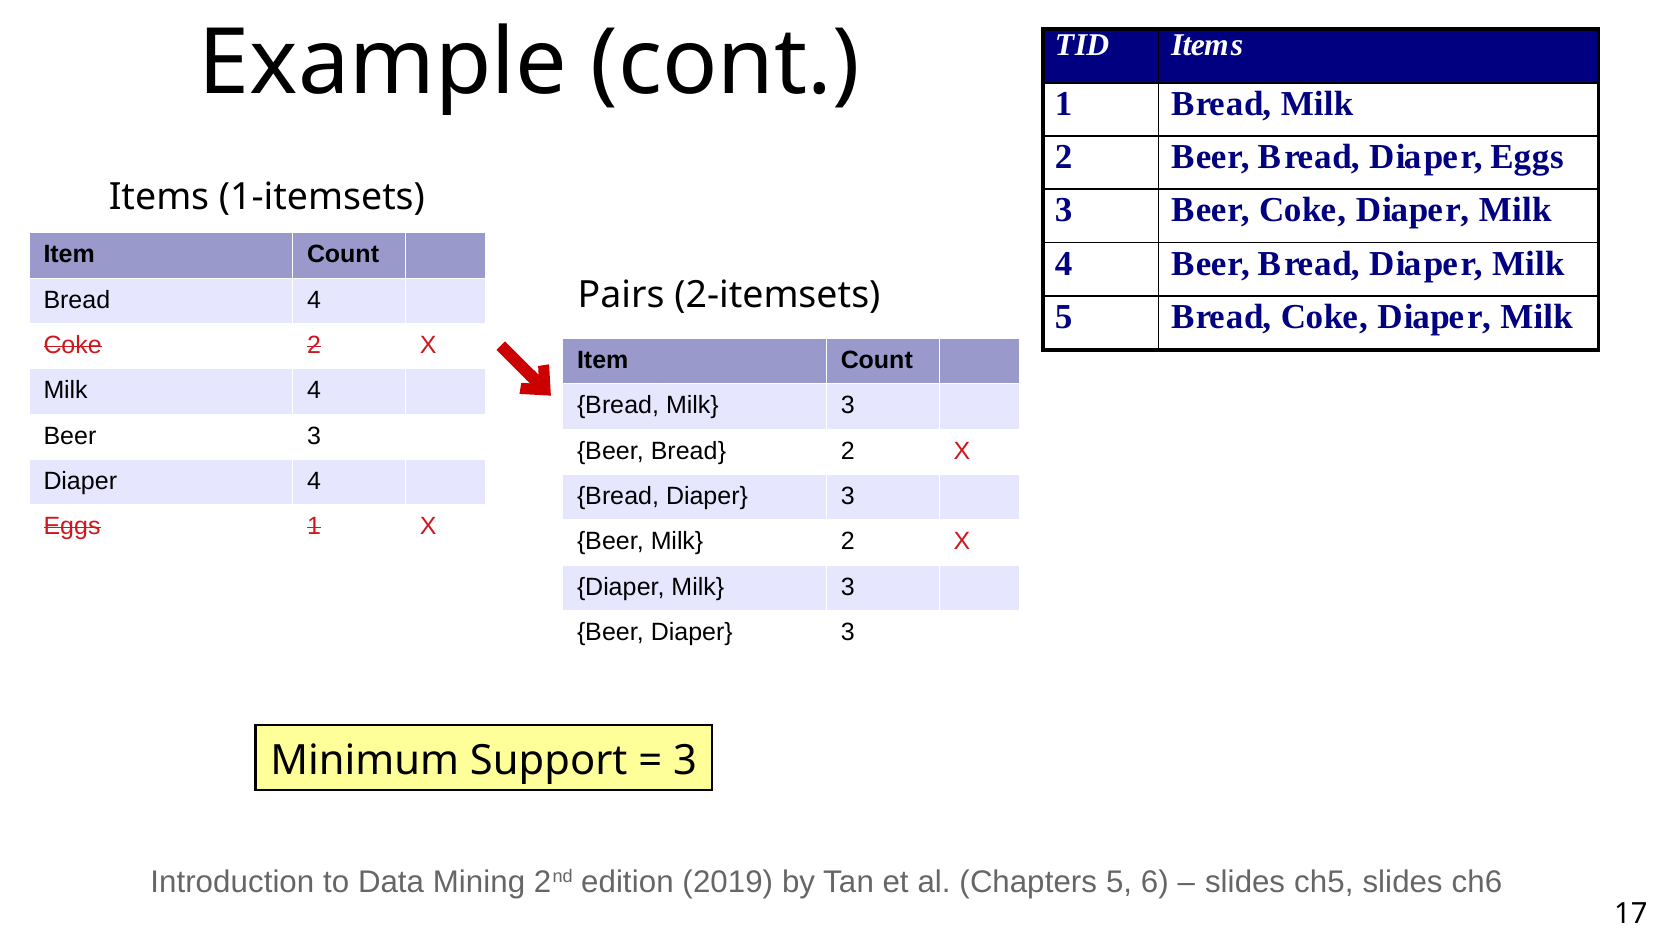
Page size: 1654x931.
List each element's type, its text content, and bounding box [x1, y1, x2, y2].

table_cell 3 [827, 566, 939, 610]
table_cell Milk [30, 369, 292, 414]
table_header [406, 233, 485, 278]
table_cell Beer [30, 415, 292, 459]
table_cell {Beer, Bread} [563, 430, 826, 474]
table_cell Bread [30, 279, 292, 323]
text_box Items (1-itemsets) [94, 164, 441, 225]
text_box Introduction to Data Mining 2nd edition (2019) by Tan et al. (Chapters 5, 6) – slides ch5, slides ch6 [7, 857, 1646, 916]
table_cell {Bread, Diaper} [563, 475, 826, 519]
table_cell 2 [827, 430, 939, 474]
table_header Count [293, 233, 405, 278]
table_cell X [406, 505, 485, 550]
text_box Minimum Support = 3 [255, 725, 712, 790]
table_cell [406, 279, 485, 323]
text_box Pairs (2-itemsets) [563, 262, 896, 323]
table_header Item [30, 233, 292, 278]
table_cell X [406, 324, 485, 368]
table_cell Diaper [30, 460, 292, 504]
table_cell 3 [827, 475, 939, 519]
table_cell {Bread, Milk} [563, 384, 826, 429]
table_cell X [940, 430, 1019, 474]
table_cell 1 [293, 505, 405, 550]
table_cell 4 [293, 369, 405, 414]
table_header Count [827, 339, 939, 383]
table_cell [406, 415, 485, 459]
table_cell [940, 475, 1019, 519]
table_cell Eggs [30, 505, 292, 550]
table_cell [940, 611, 1019, 656]
table_cell {Diaper, Milk} [563, 566, 826, 610]
table_cell 3 [293, 415, 405, 459]
table_cell X [940, 520, 1019, 565]
table_header Item [563, 339, 826, 383]
table_cell [406, 460, 485, 504]
table_cell 2 [827, 520, 939, 565]
table_cell 3 [827, 611, 939, 656]
table_cell Coke [30, 324, 292, 368]
table_cell {Beer, Diaper} [563, 611, 826, 656]
table_cell [940, 566, 1019, 610]
table_cell 2 [293, 324, 405, 368]
table_header [940, 339, 1019, 383]
table_cell 4 [293, 279, 405, 323]
title Example (cont.) [82, 1, 977, 115]
table_cell 4 [293, 460, 405, 504]
picture [1026, 27, 1612, 380]
table_cell [406, 369, 485, 414]
table_cell 3 [827, 384, 939, 429]
table_cell [940, 384, 1019, 429]
table_cell {Beer, Milk} [563, 520, 826, 565]
